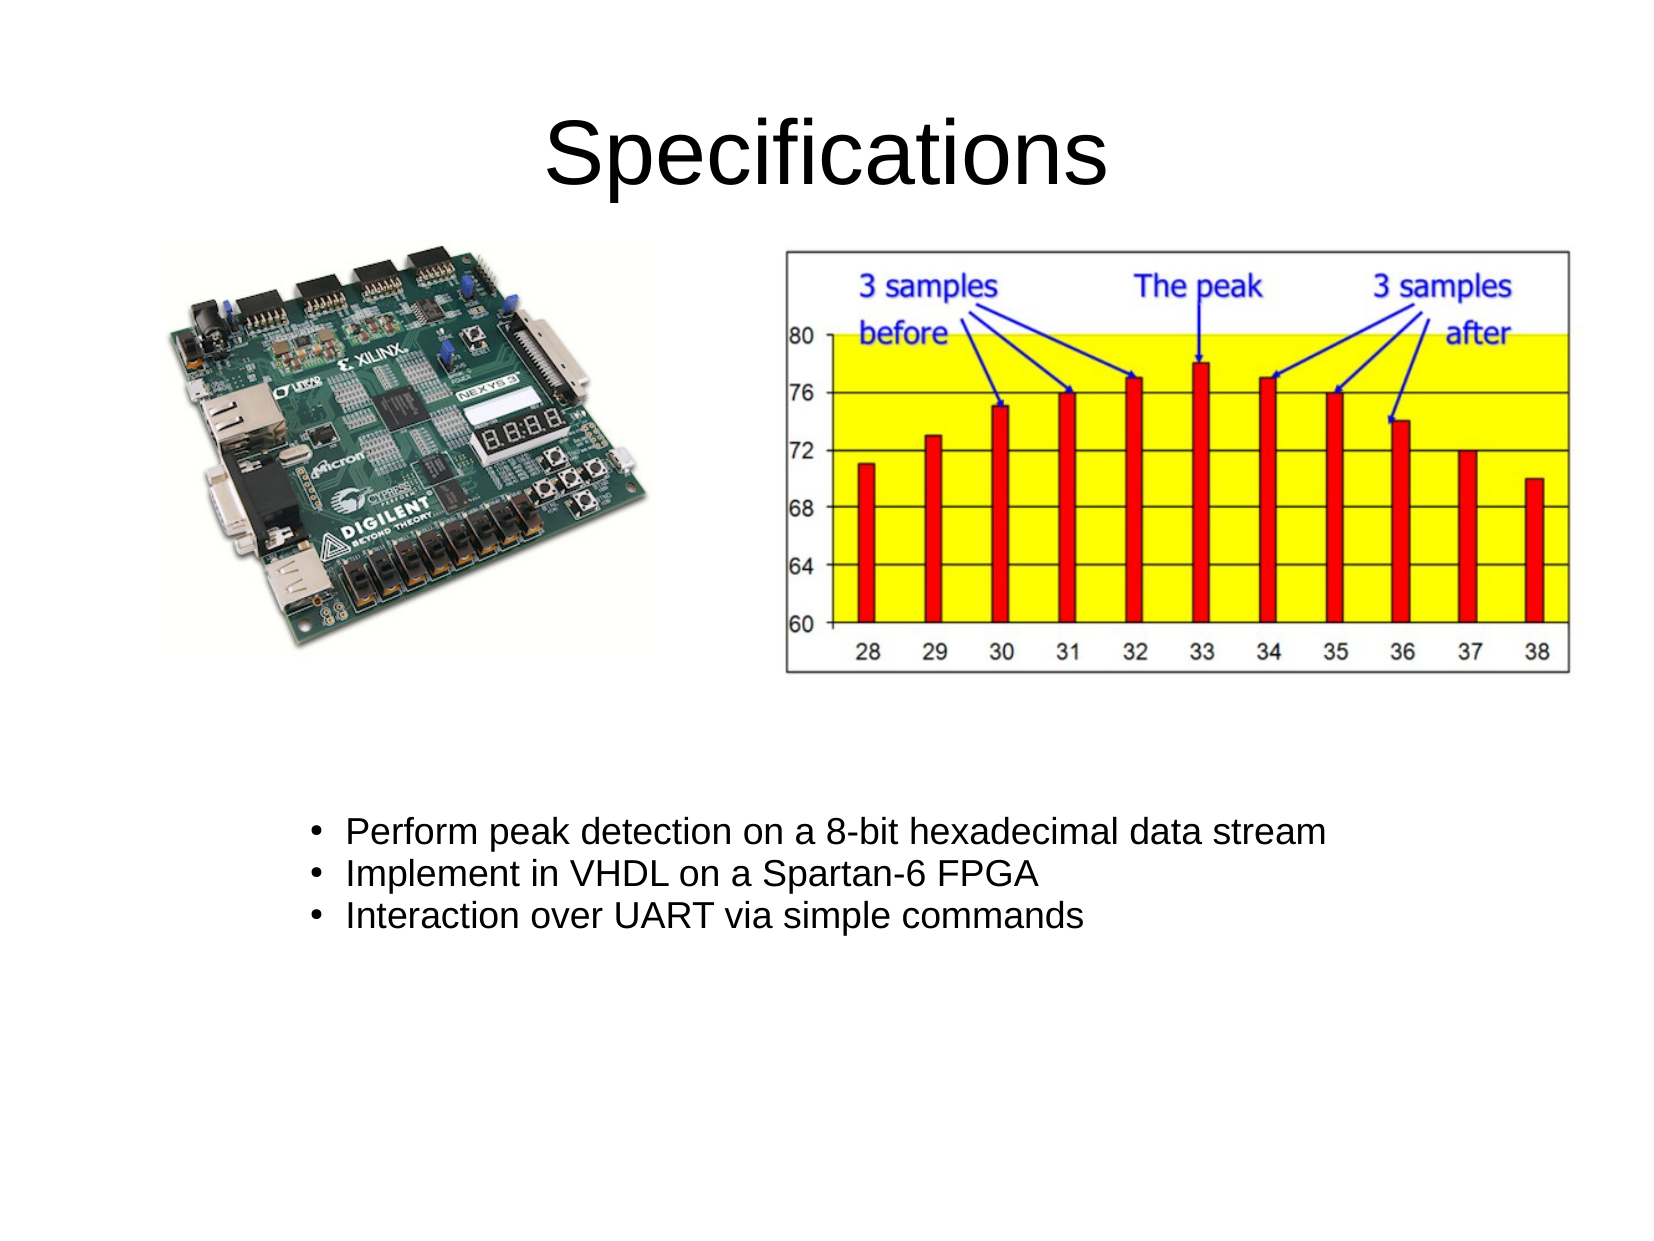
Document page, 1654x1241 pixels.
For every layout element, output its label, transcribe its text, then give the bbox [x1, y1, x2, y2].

picture [767, 236, 1589, 697]
text_box Perform peak detection on a 8-bit hexadecimal data stream Implement in VHDL on a Spartan-6 FPGA Interaction over UART via simple commands [295, 803, 1430, 986]
title Specifications [82, 49, 1571, 257]
picture [165, 240, 662, 662]
